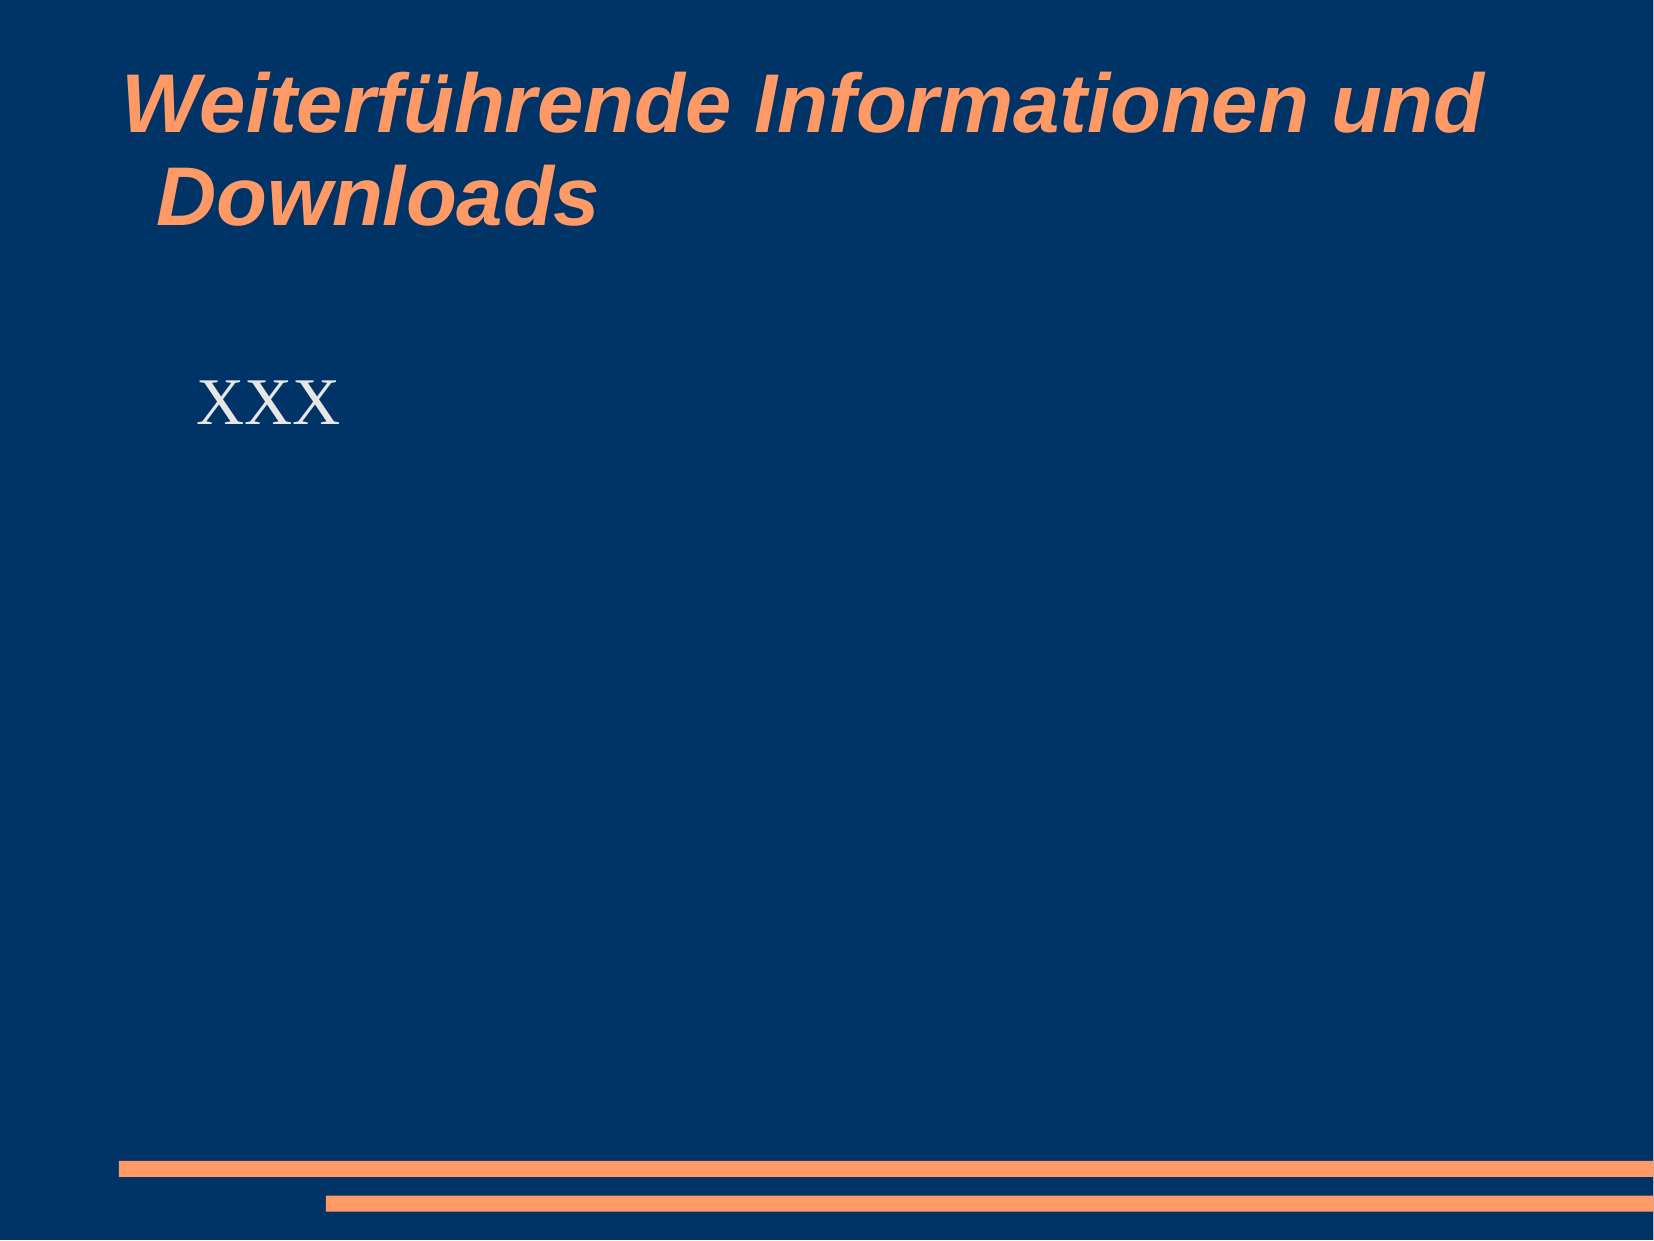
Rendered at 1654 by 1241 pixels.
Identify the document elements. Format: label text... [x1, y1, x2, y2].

list XXX [178, 364, 1570, 1147]
title Weiterführende Informationen und Downloads [121, 46, 1534, 254]
